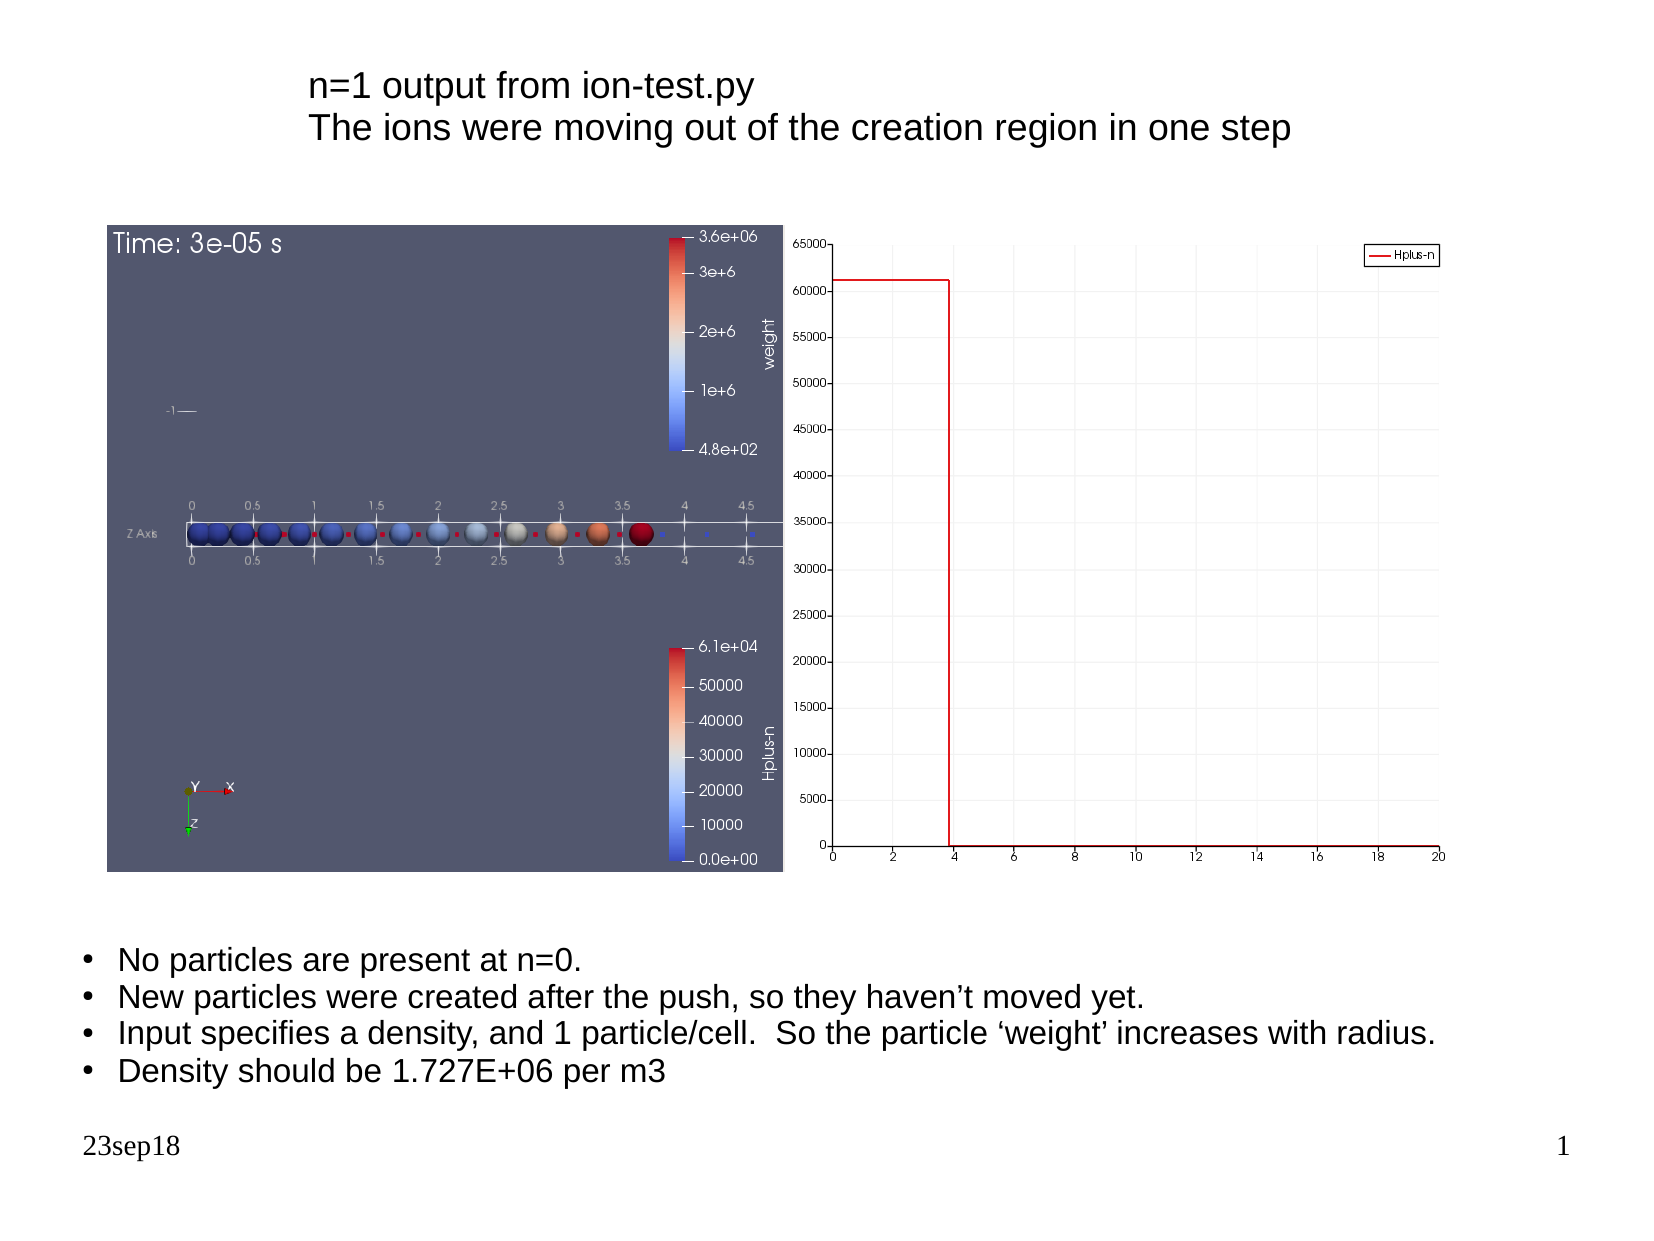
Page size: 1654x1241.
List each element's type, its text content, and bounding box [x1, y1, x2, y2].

text_box No particles are present at n=0. New particles were created after the push, so they haven’t moved yet. Input specifies a density, and 1 particle/cell. So the particle ‘weight’ increases with radius. Density should be 1.727E+06 per m3 [67, 933, 1454, 1097]
text_box n=1 output from ion-test.py The ions were moving out of the creation region in one step [293, 57, 1307, 157]
picture [107, 225, 1458, 872]
